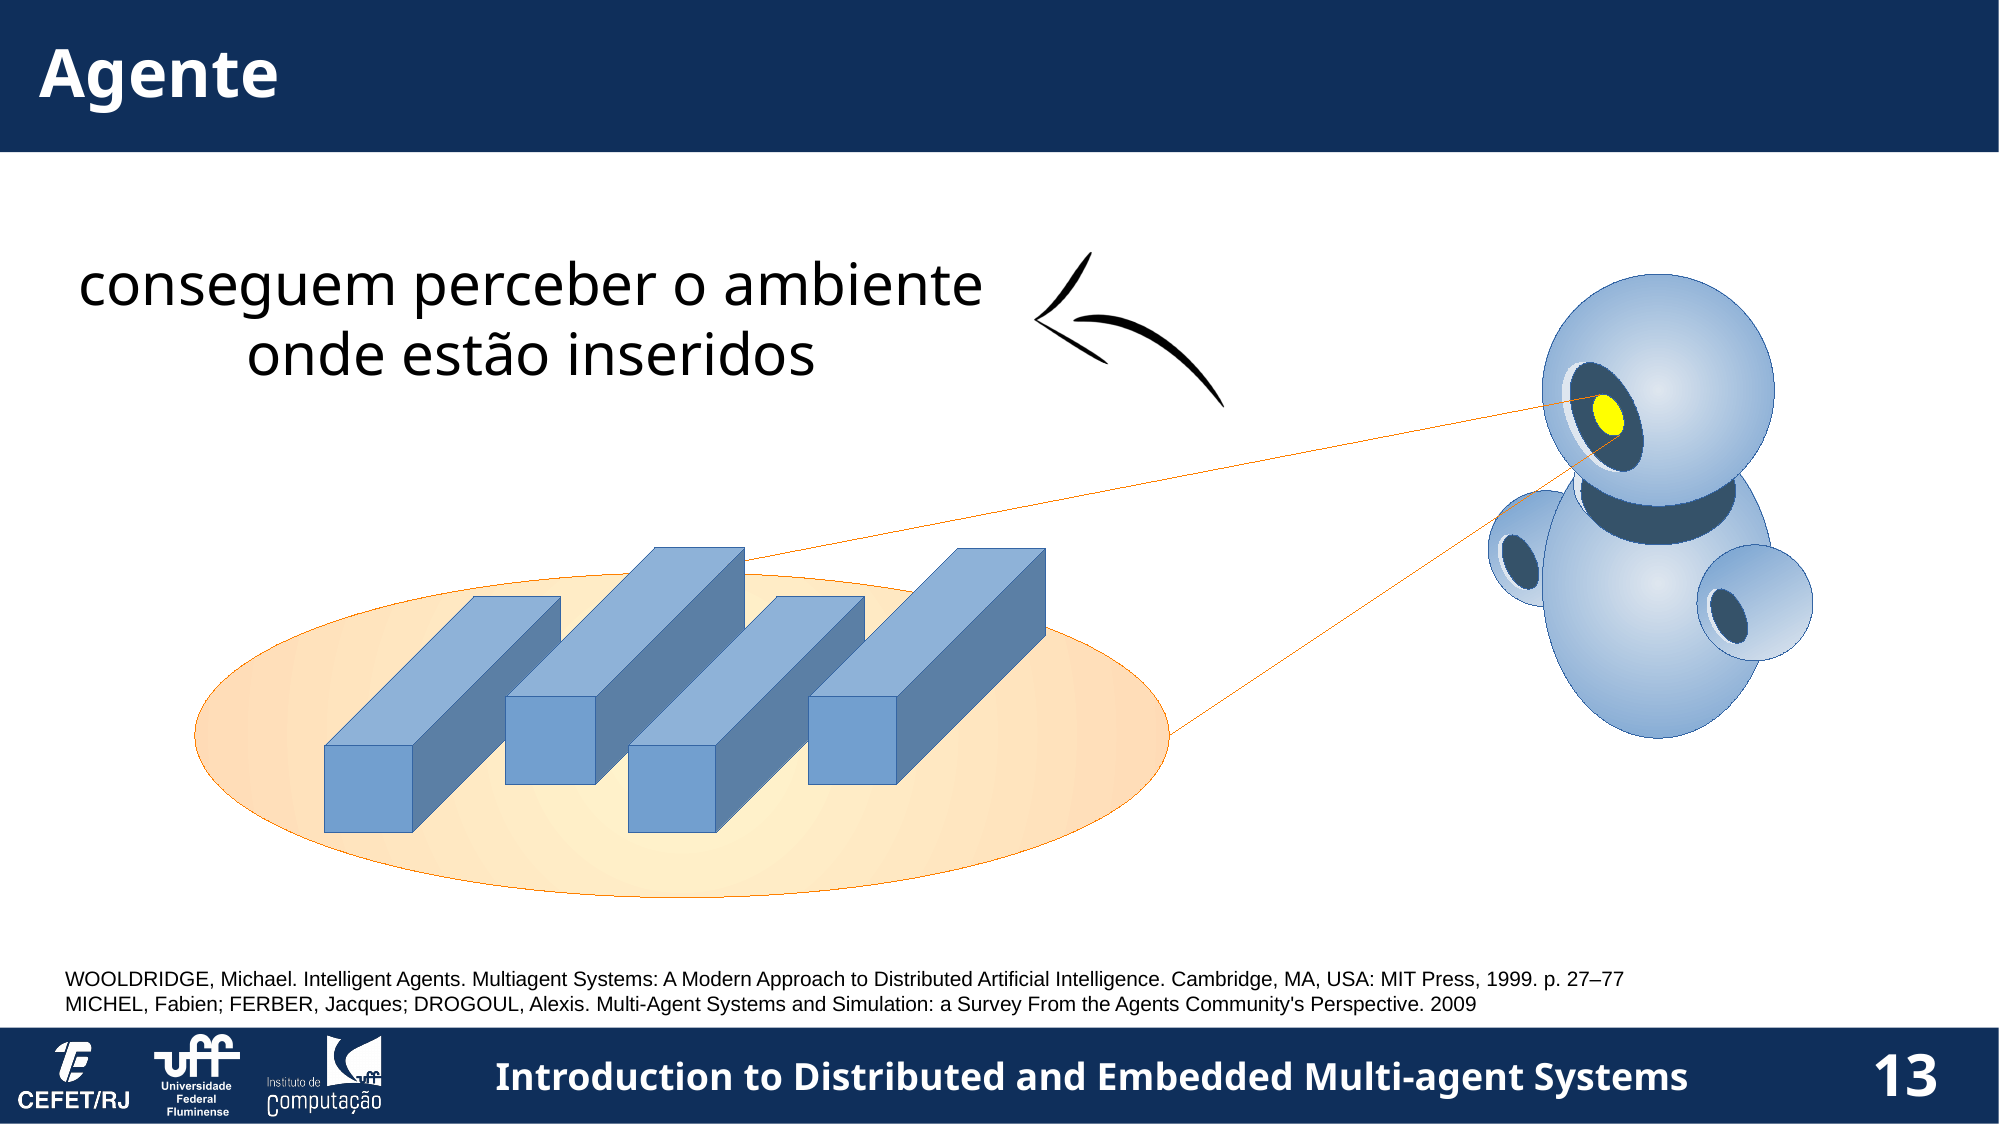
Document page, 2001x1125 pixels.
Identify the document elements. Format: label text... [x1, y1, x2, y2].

picture [1034, 241, 1259, 409]
picture [265, 1033, 383, 1117]
text_box WOOLDRIDGE, Michael. Intelligent Agents. Multiagent Systems: A Modern Approach to Distributed Artificial Intelligence. Cambridge, MA, USA: MIT Press, 1999. p. 27–77 MICHEL, Fabien; FERBER, Jacques; DROGOUL, Alexis. Multi-Agent Systems and Simulation: a Survey From the Agents Community's Perspective. 2009 [50, 958, 1969, 1024]
text_box [1488, 274, 1813, 739]
text_box [194, 549, 1170, 898]
picture [18, 1021, 129, 1125]
picture [153, 1033, 241, 1121]
text_box Agente [25, 23, 1999, 119]
text_box conseguem perceber o ambiente onde estão inseridos [29, 239, 1034, 395]
